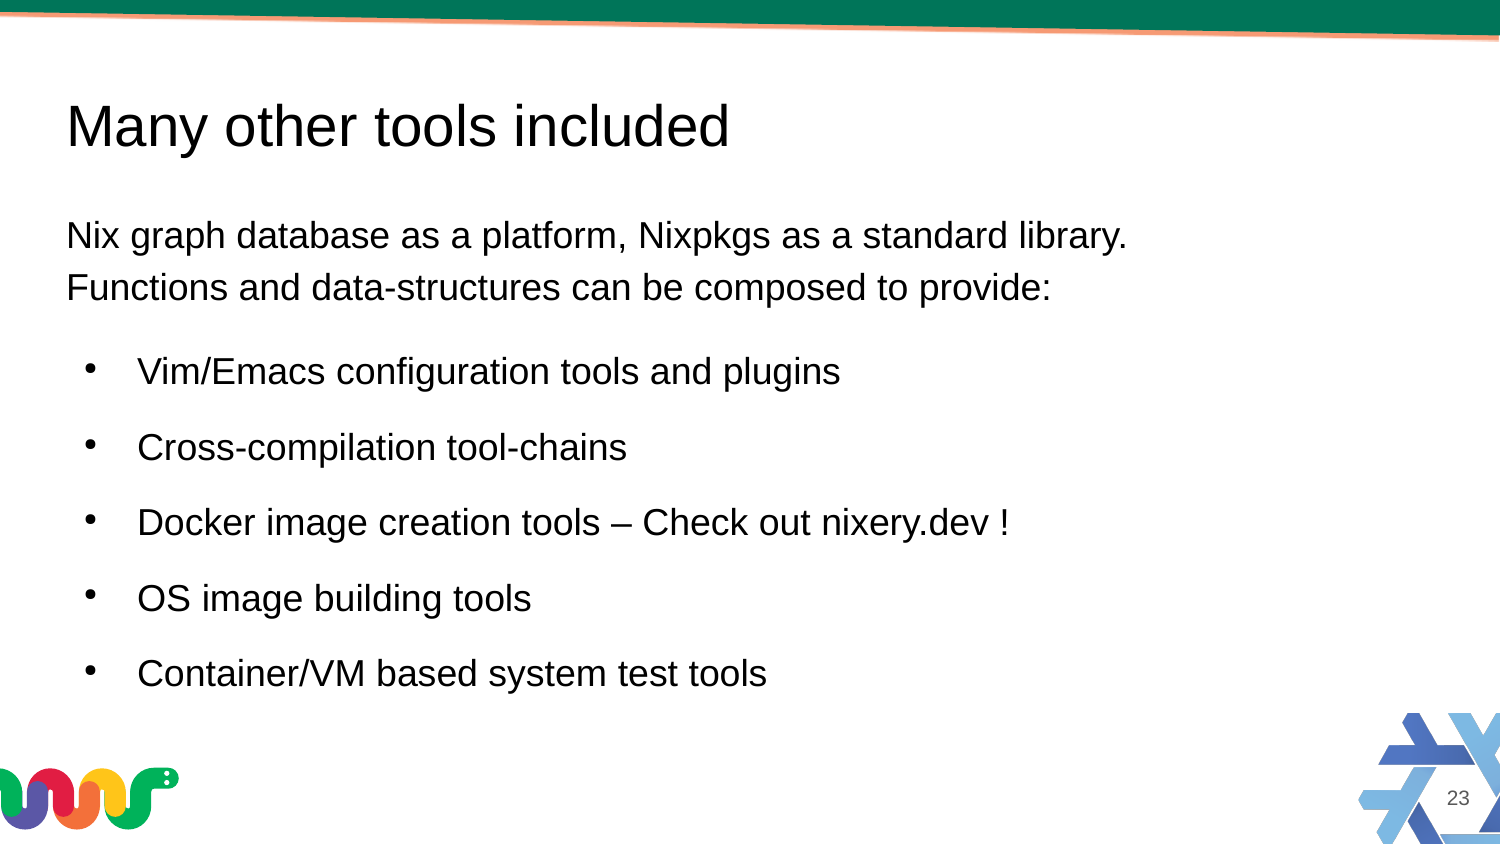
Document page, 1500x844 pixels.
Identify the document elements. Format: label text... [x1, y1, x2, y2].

picture [1358, 713, 1500, 844]
title Many other tools included [51, 72, 1449, 167]
list Nix graph database as a platform, Nixpkgs as a standard library. Functions and data-structures can be composed to provide: Vim/Emacs configuration tools and plugins Cross-compilation tool-chains Docker image creation tools – Check out nixery.dev ! OS image building tools Container/VM based system test tools [51, 189, 1449, 750]
